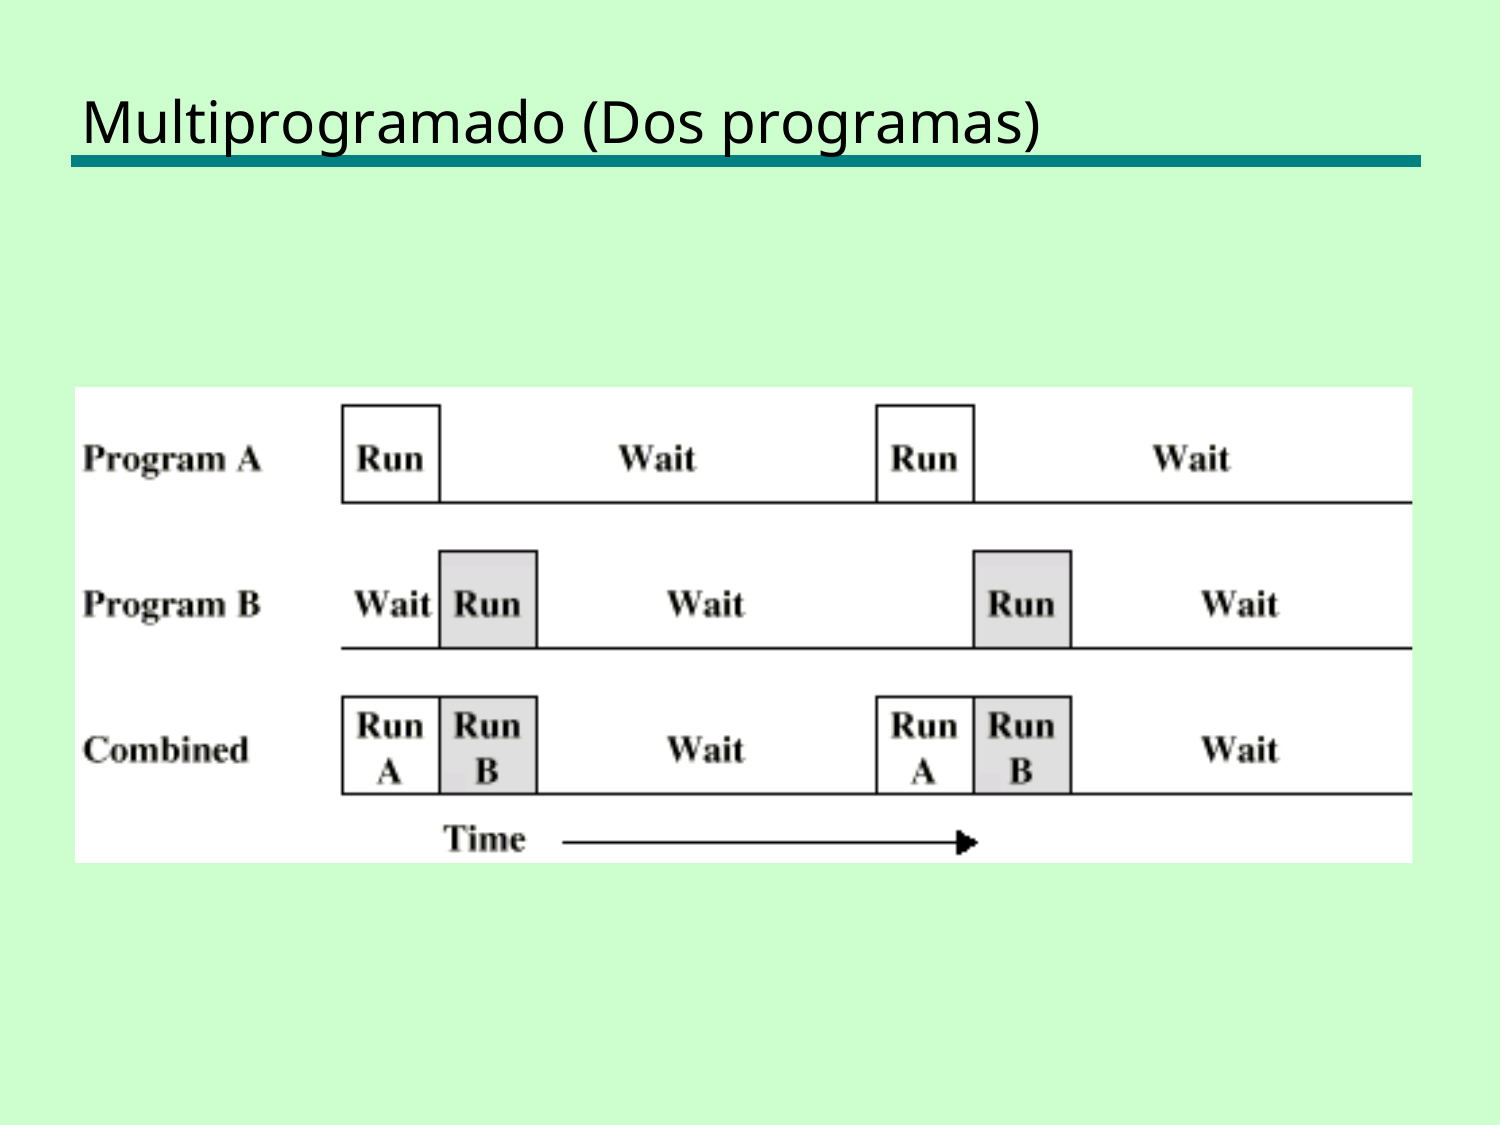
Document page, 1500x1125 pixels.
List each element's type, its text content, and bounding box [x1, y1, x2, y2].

title Multiprogramado (Dos programas) [66, 24, 1413, 163]
picture [75, 387, 1413, 863]
